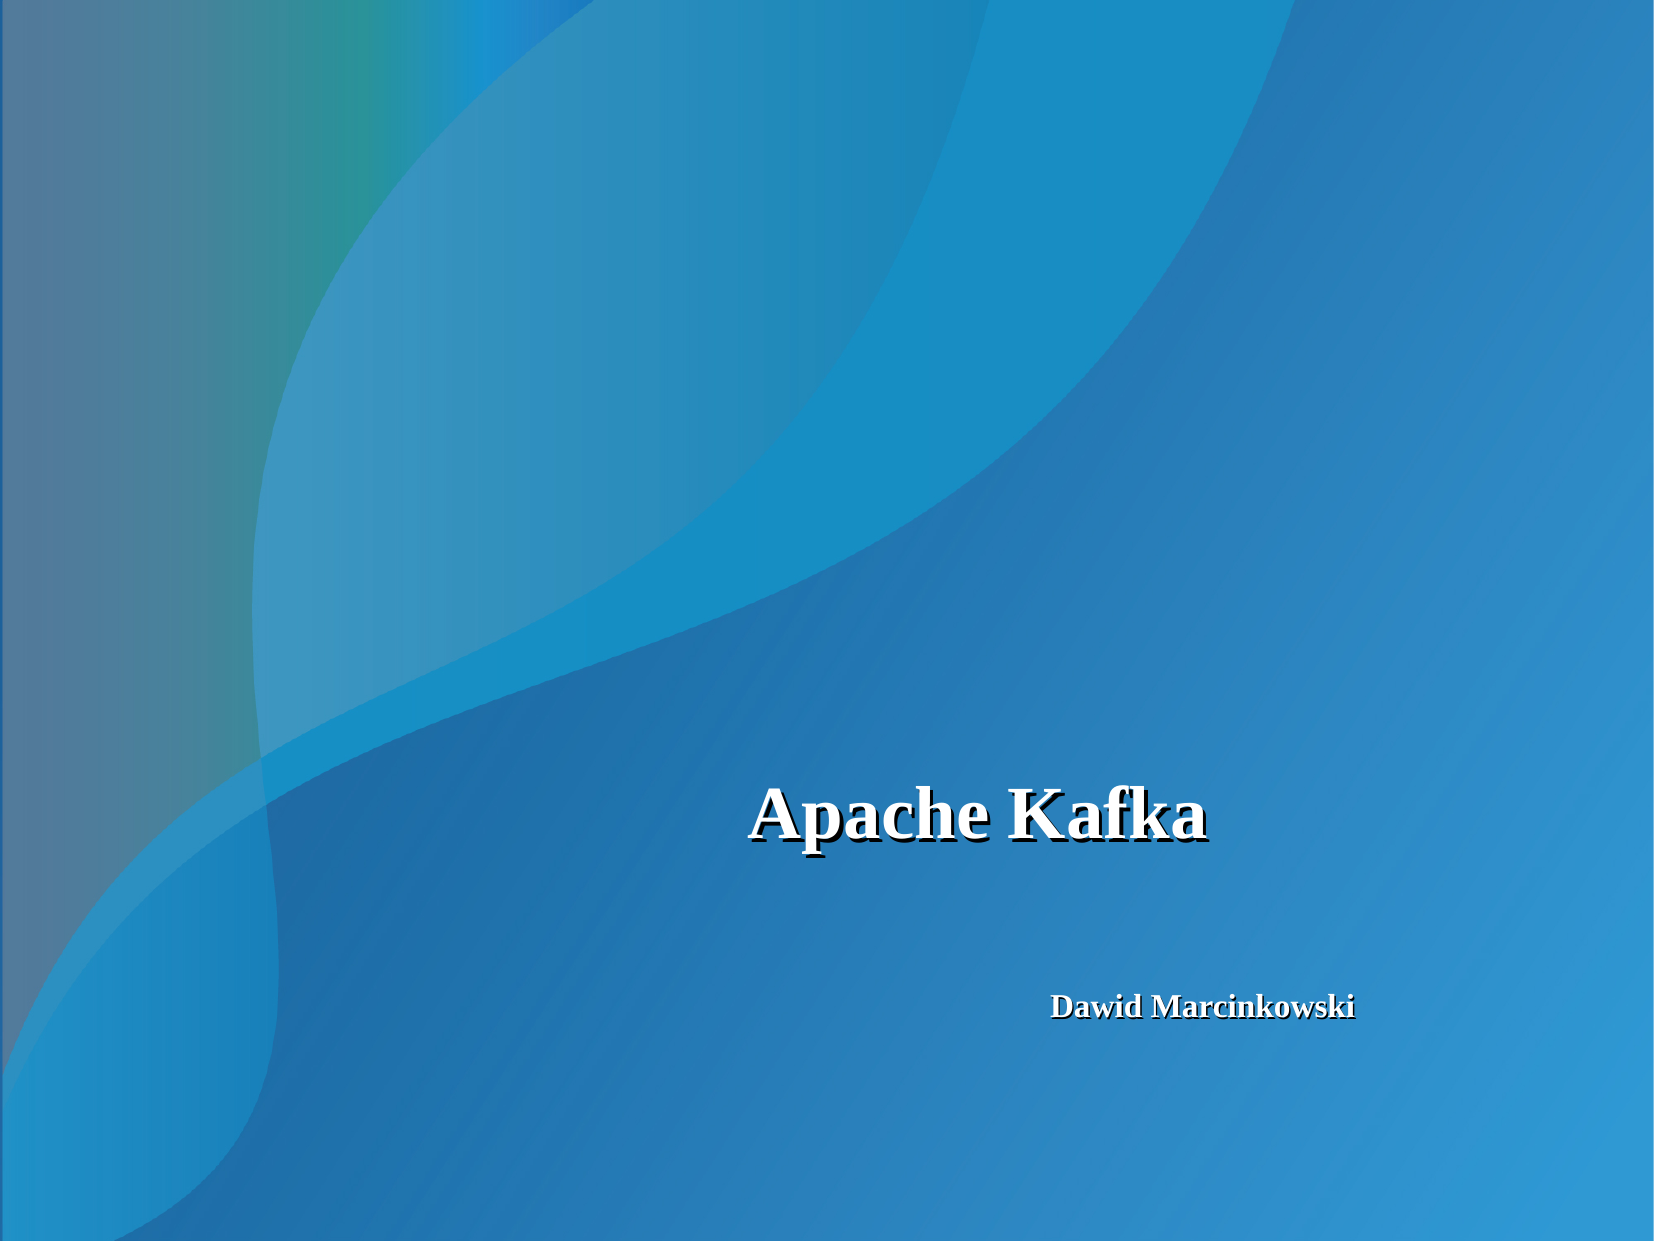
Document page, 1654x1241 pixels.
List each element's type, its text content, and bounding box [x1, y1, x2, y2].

subtitle Dawid Marcinkowski [1050, 937, 1654, 1076]
title Apache Kafka [570, 702, 1497, 925]
picture [0, 0, 1654, 1241]
